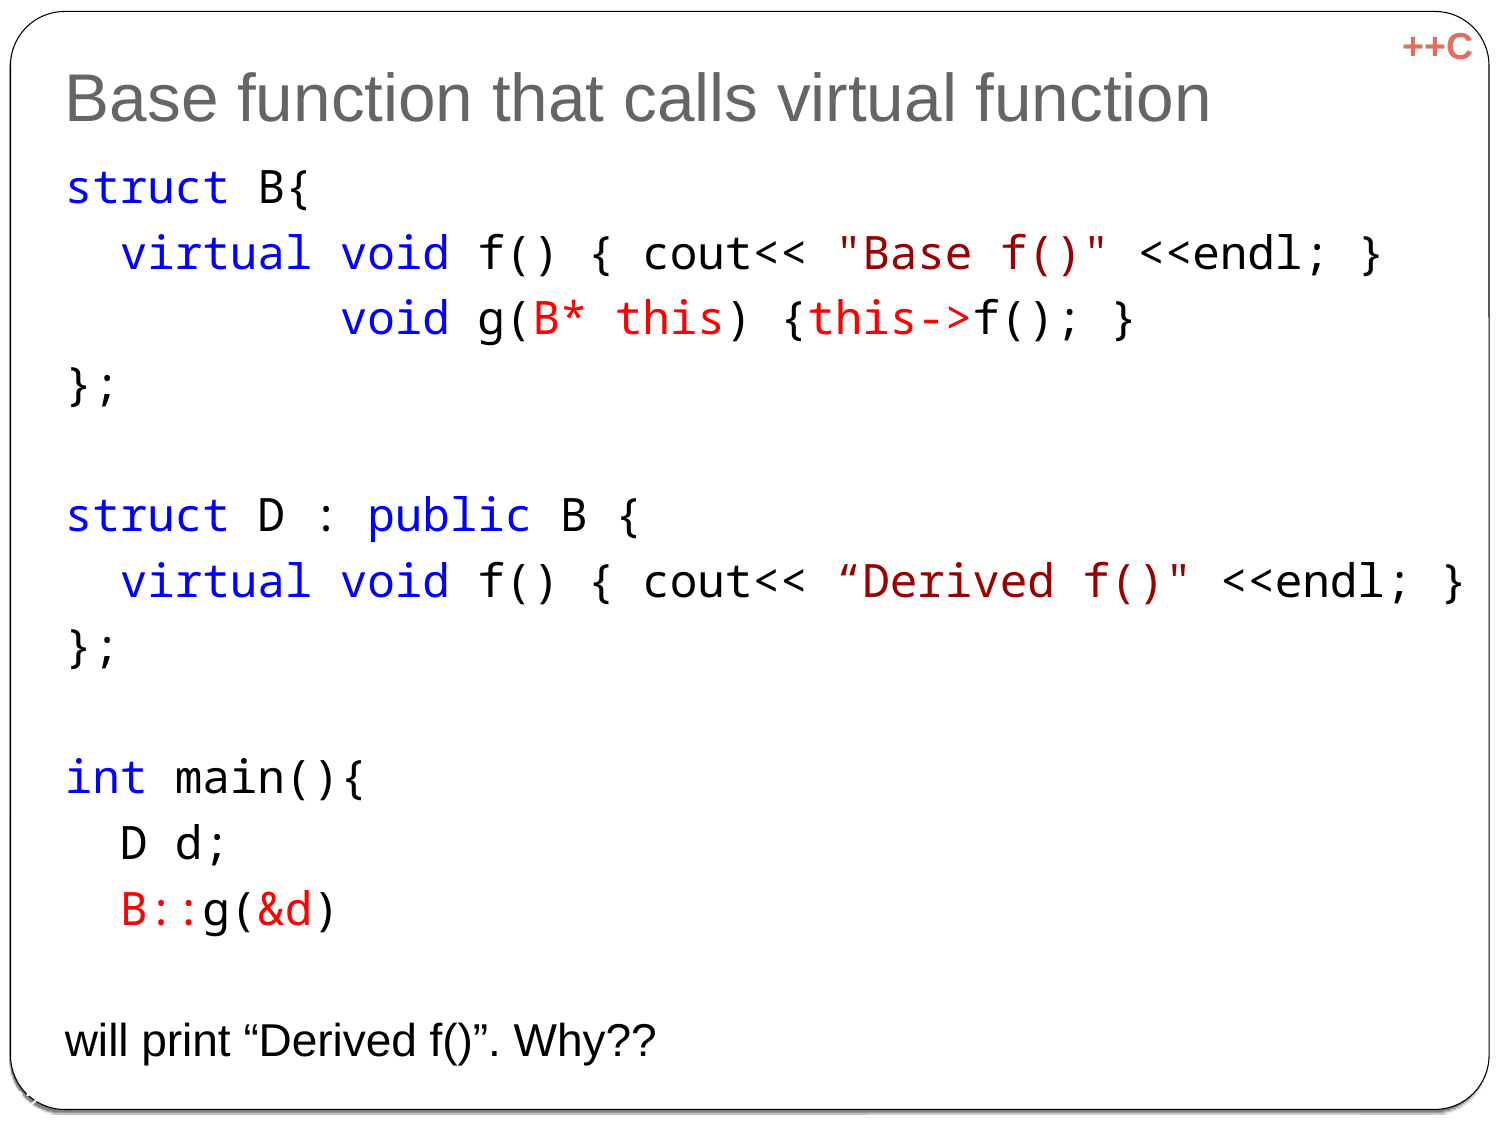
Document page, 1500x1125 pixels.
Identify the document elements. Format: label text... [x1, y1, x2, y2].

slide_number <number> [0, 1074, 50, 1125]
title Base function that calls virtual function [50, 45, 1450, 149]
list struct B{ virtual void f() { cout<< "Base f()" <<endl; } void g(B* this) {this->f(); } }; struct D : public B { virtual void f() { cout<< “Derived f()" <<endl; } }; int main(){ D d; B::g(&d) will print “Derived f()”. Why?? [50, 149, 1488, 1088]
